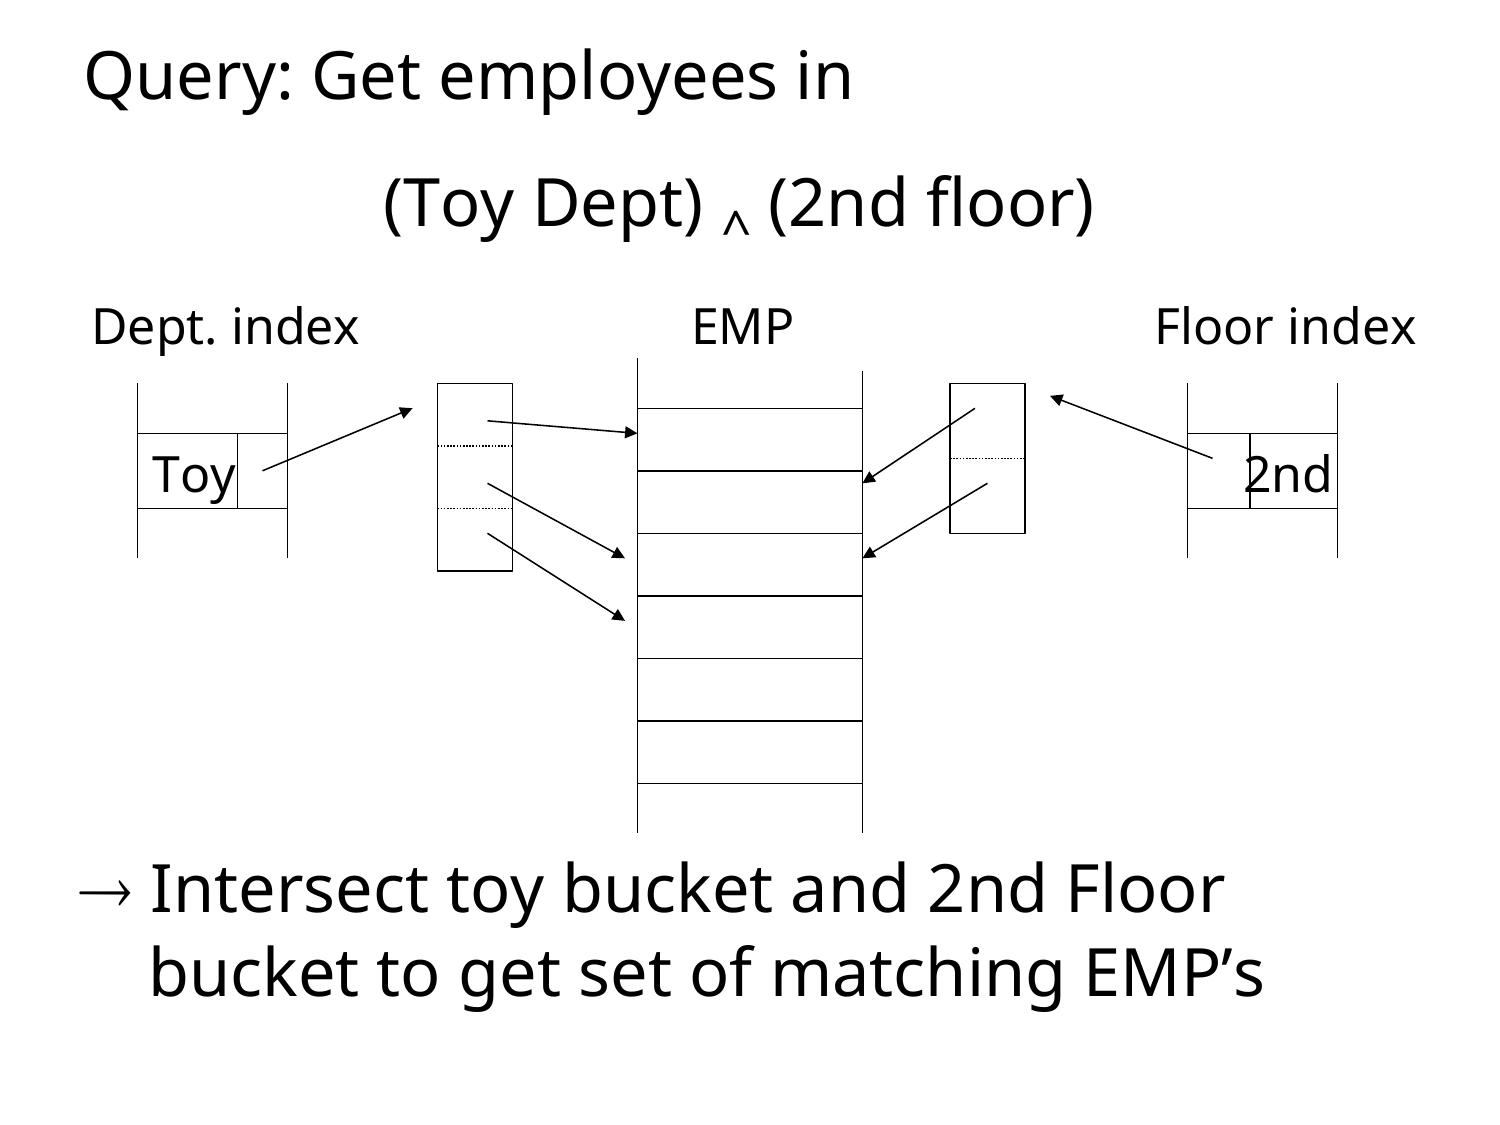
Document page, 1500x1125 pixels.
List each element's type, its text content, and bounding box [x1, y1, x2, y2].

title  Intersect toy bucket and 2nd Floor bucket to get set of matching EMP’s [64, 806, 1428, 1053]
text_box Dept. index EMP Floor index [76, 285, 1416, 361]
text_box [950, 383, 1026, 534]
title Query: Get employees in (Toy Dept) ^ (2nd floor) [68, 32, 1344, 255]
text_box [437, 383, 513, 571]
text_box [637, 408, 863, 784]
text_box 2nd [1187, 433, 1338, 509]
text_box Toy [137, 433, 288, 509]
text_box 2nd [1251, 460, 1263, 482]
